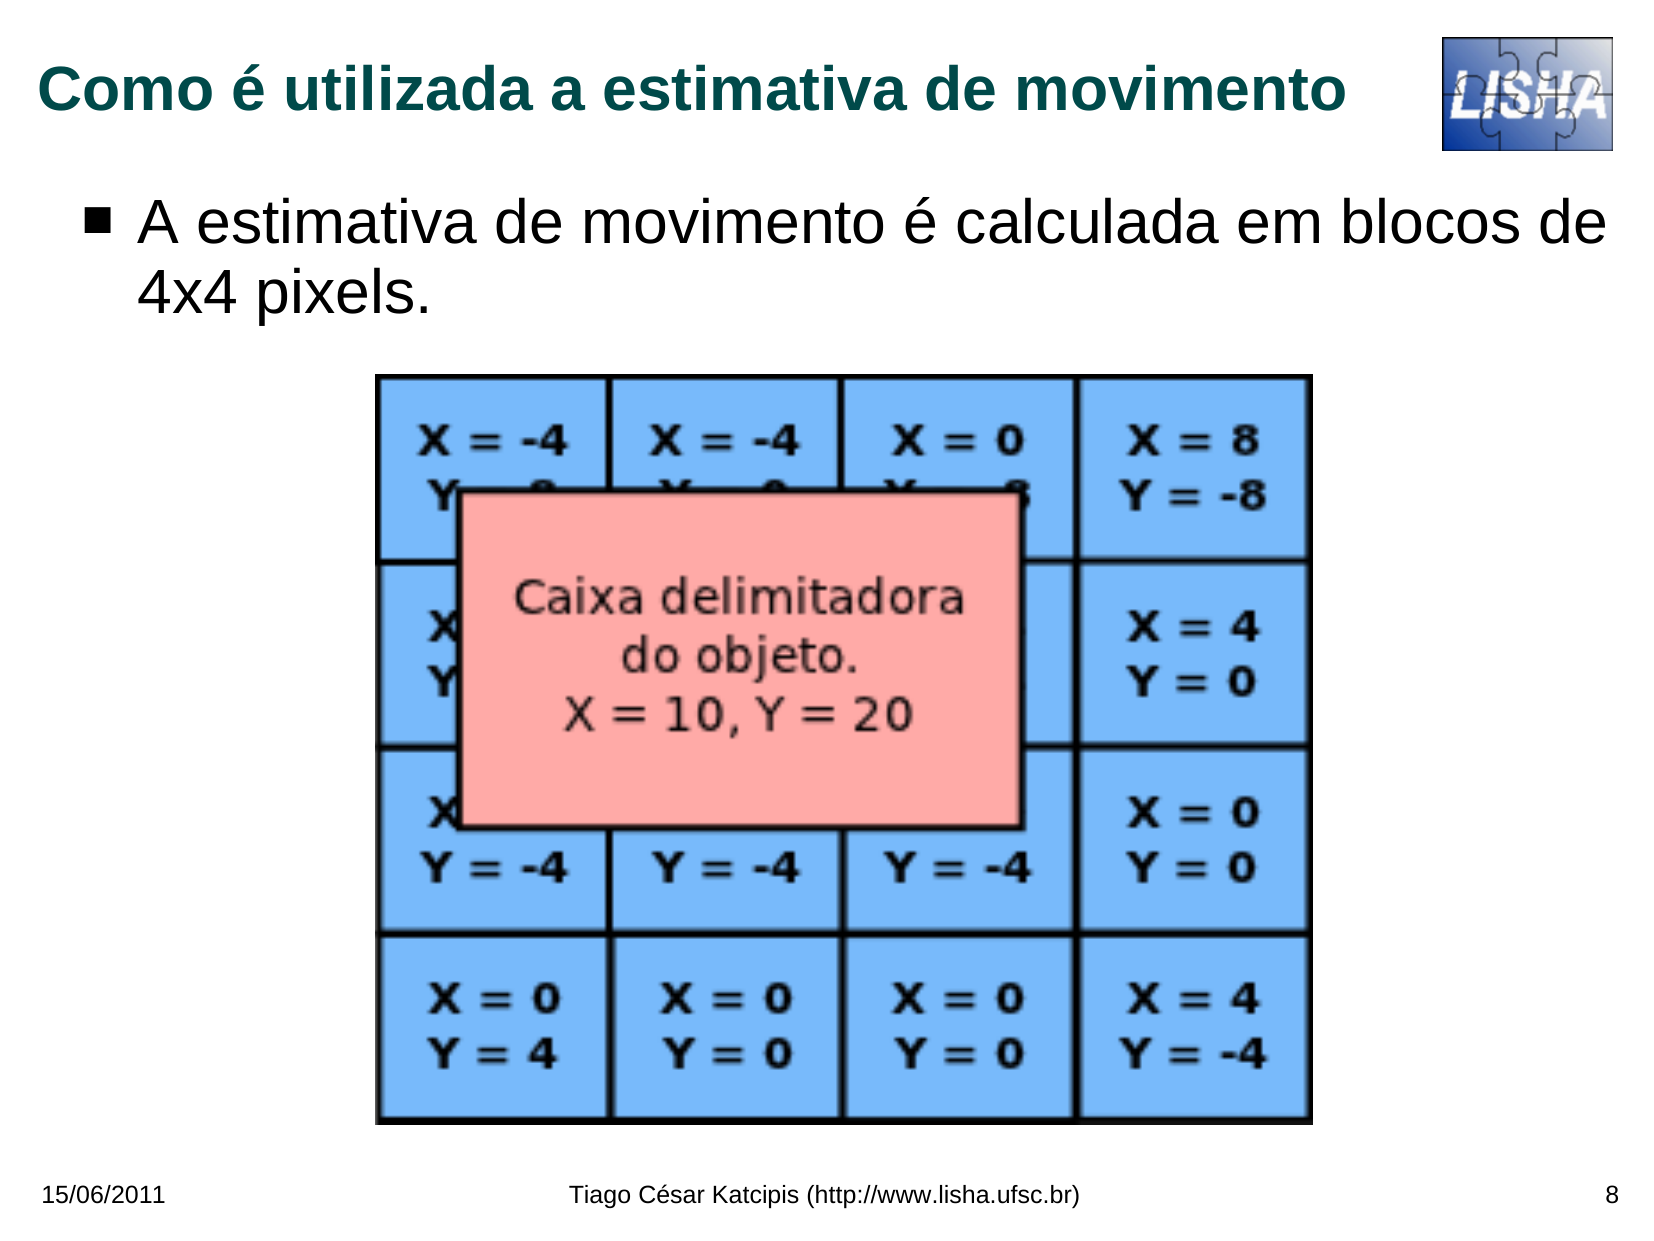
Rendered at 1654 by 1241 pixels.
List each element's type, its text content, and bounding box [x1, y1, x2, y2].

title Como é utilizada a estimativa de movimento [37, 37, 1426, 151]
picture [1442, 37, 1613, 151]
text_box A estimativa de movimento é calculada em blocos de 4x4 pixels. [37, 187, 1613, 421]
picture [375, 421, 1313, 1126]
